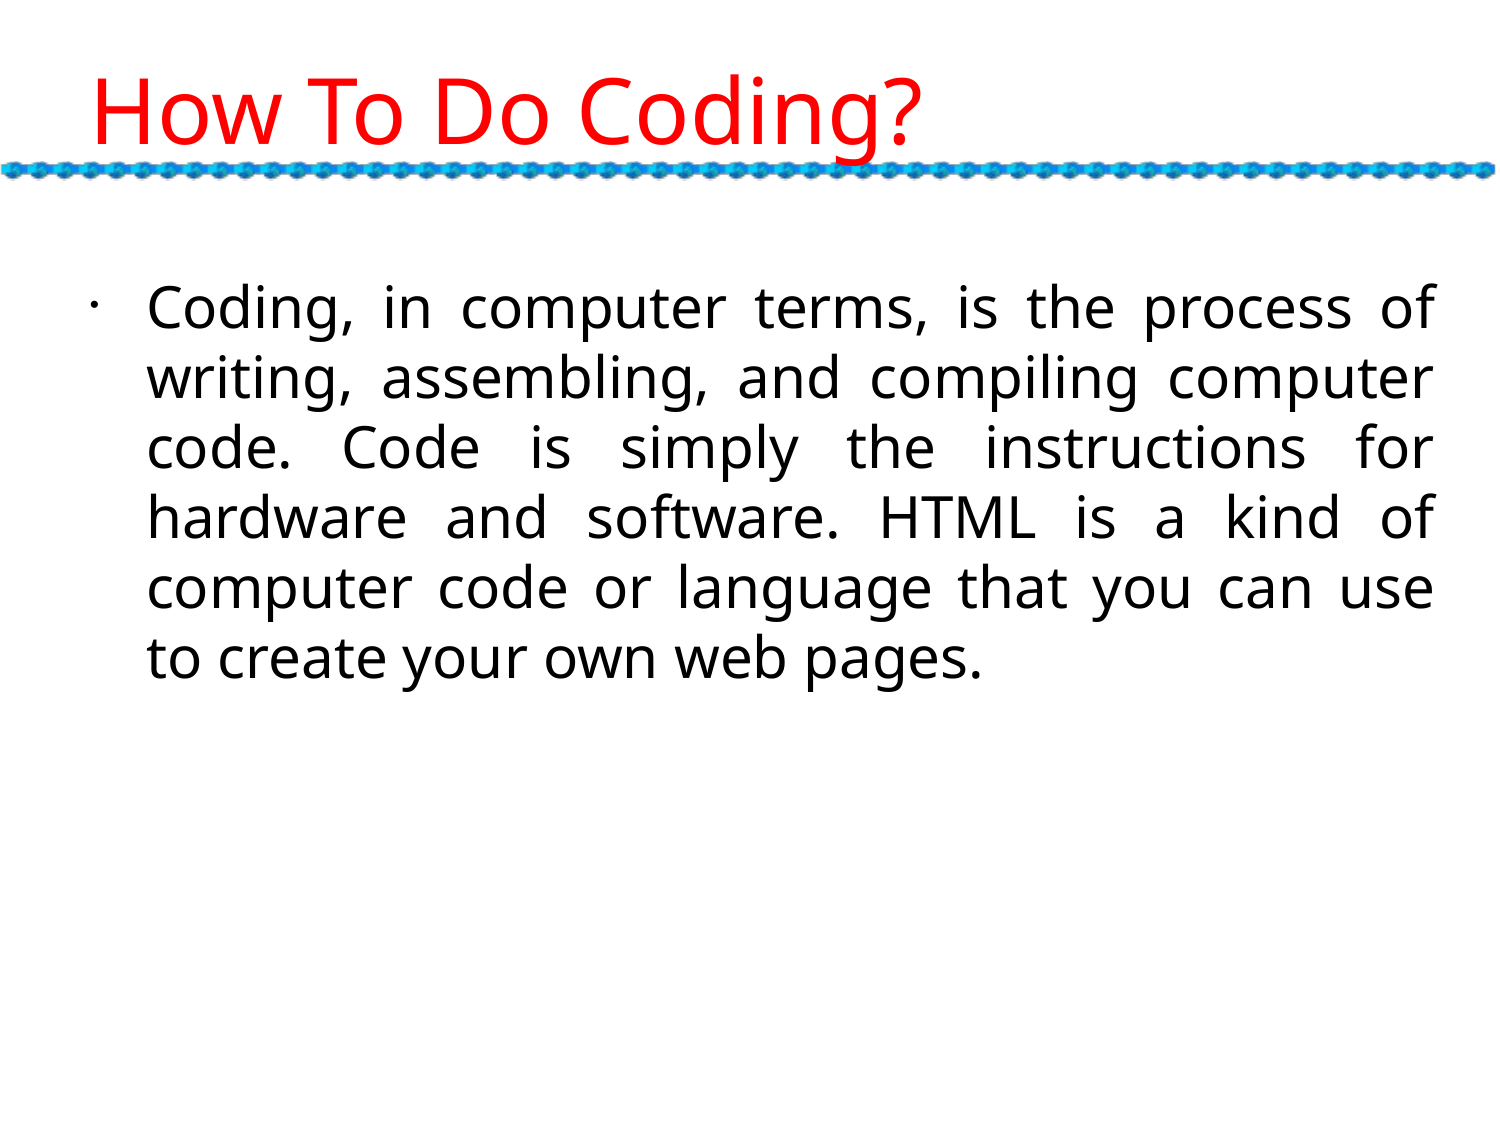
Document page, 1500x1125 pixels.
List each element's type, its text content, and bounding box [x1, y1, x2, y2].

title How To Do Coding? [75, 45, 1425, 233]
list Coding, in computer terms, is the process of writing, assembling, and compiling computer code. Code is simply the instructions for hardware and software. HTML is a kind of computer code or language that you can use to create your own web pages. [75, 262, 1450, 1005]
picture [0, 161, 75, 181]
picture [1425, 161, 1499, 181]
